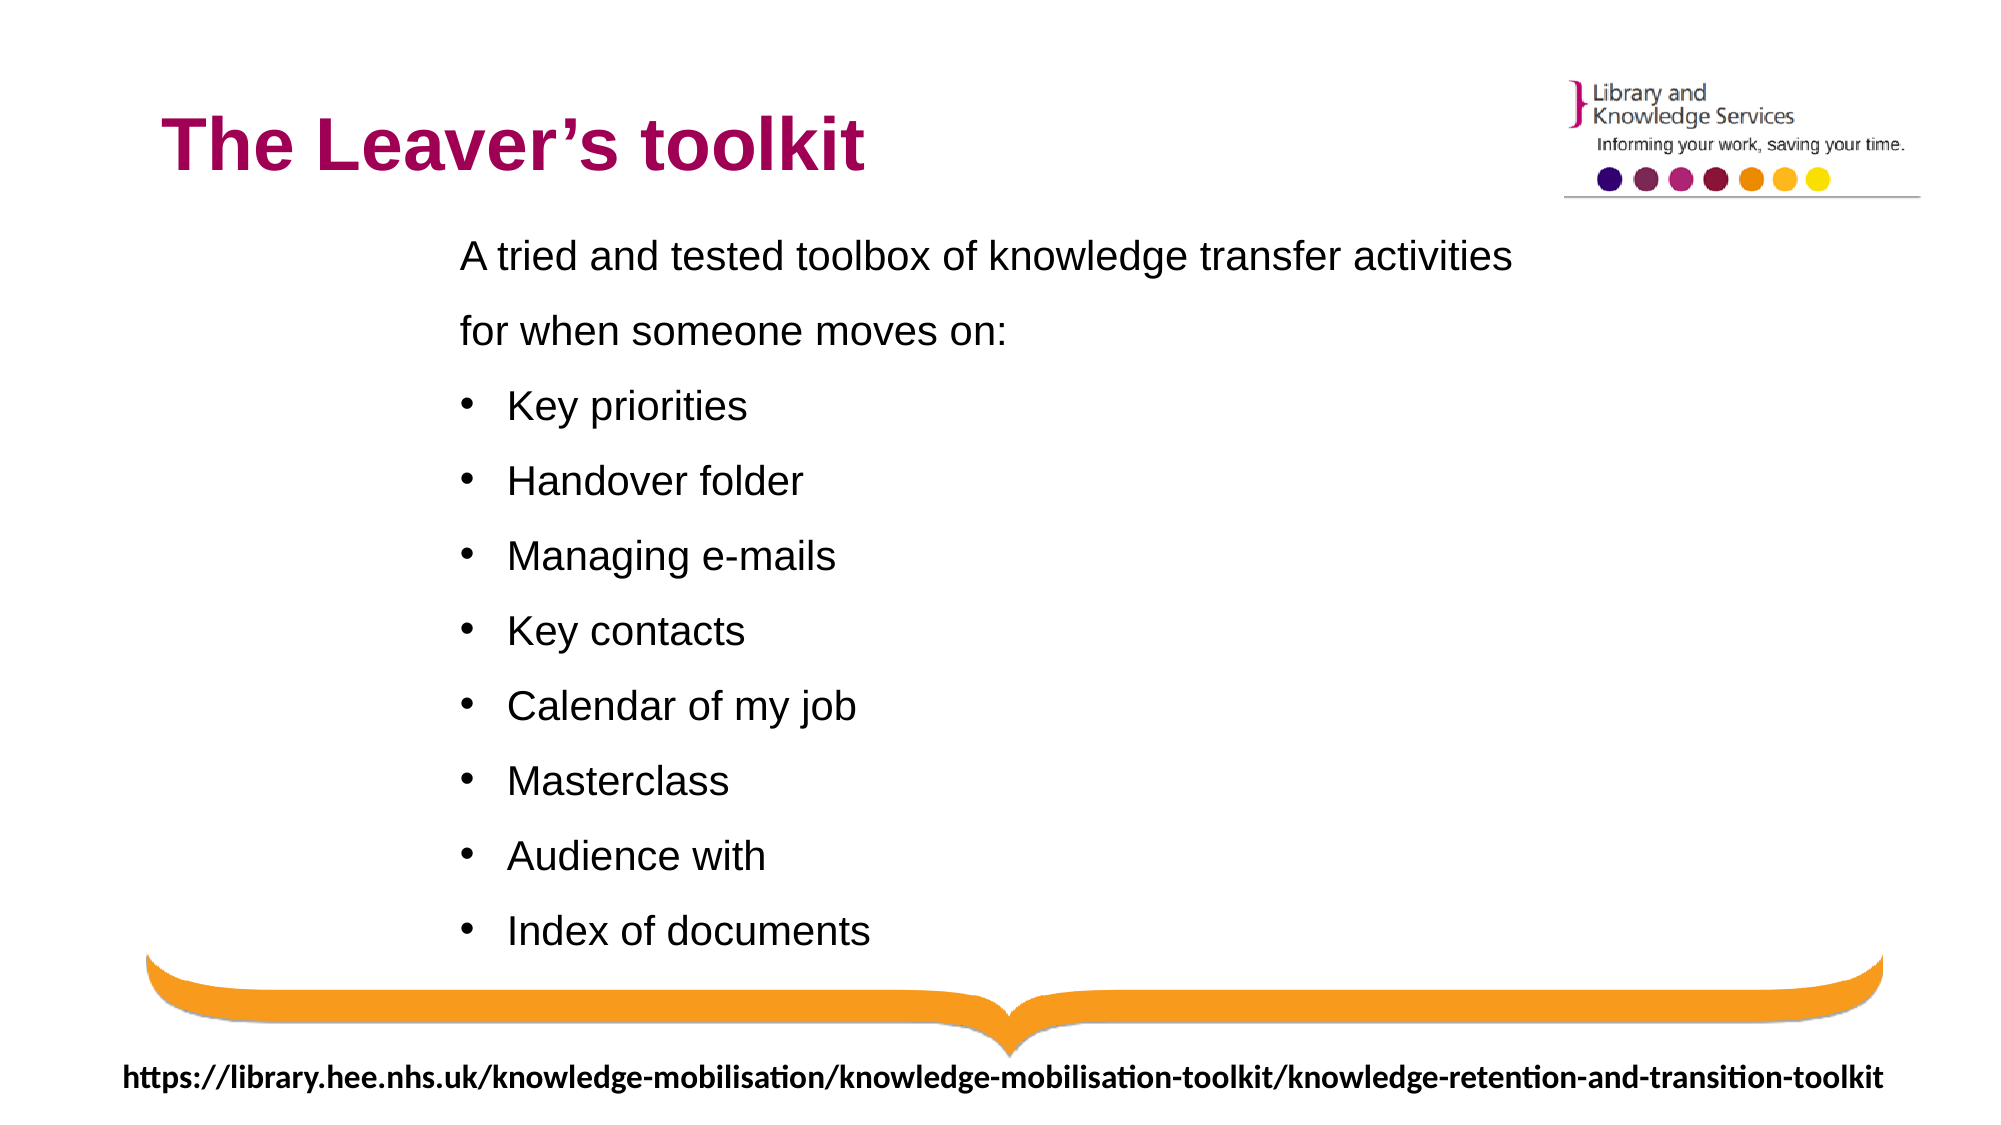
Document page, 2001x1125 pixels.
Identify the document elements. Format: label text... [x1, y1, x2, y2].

text_box https://library.hee.nhs.uk/knowledge-mobilisation/knowledge-mobilisation-toolkit/knowledge-retention-and-transition-toolkit [107, 1047, 2000, 1103]
title The Leaver’s toolkit [146, 47, 1287, 195]
picture [146, 951, 1883, 1047]
picture [1564, 76, 1923, 196]
text_box A tried and tested toolbox of knowledge transfer activities for when someone moves on: Key priorities Handover folder Managing e-mails Key contacts Calendar of my job Masterclass Audience with Index of documents [445, 196, 1585, 951]
